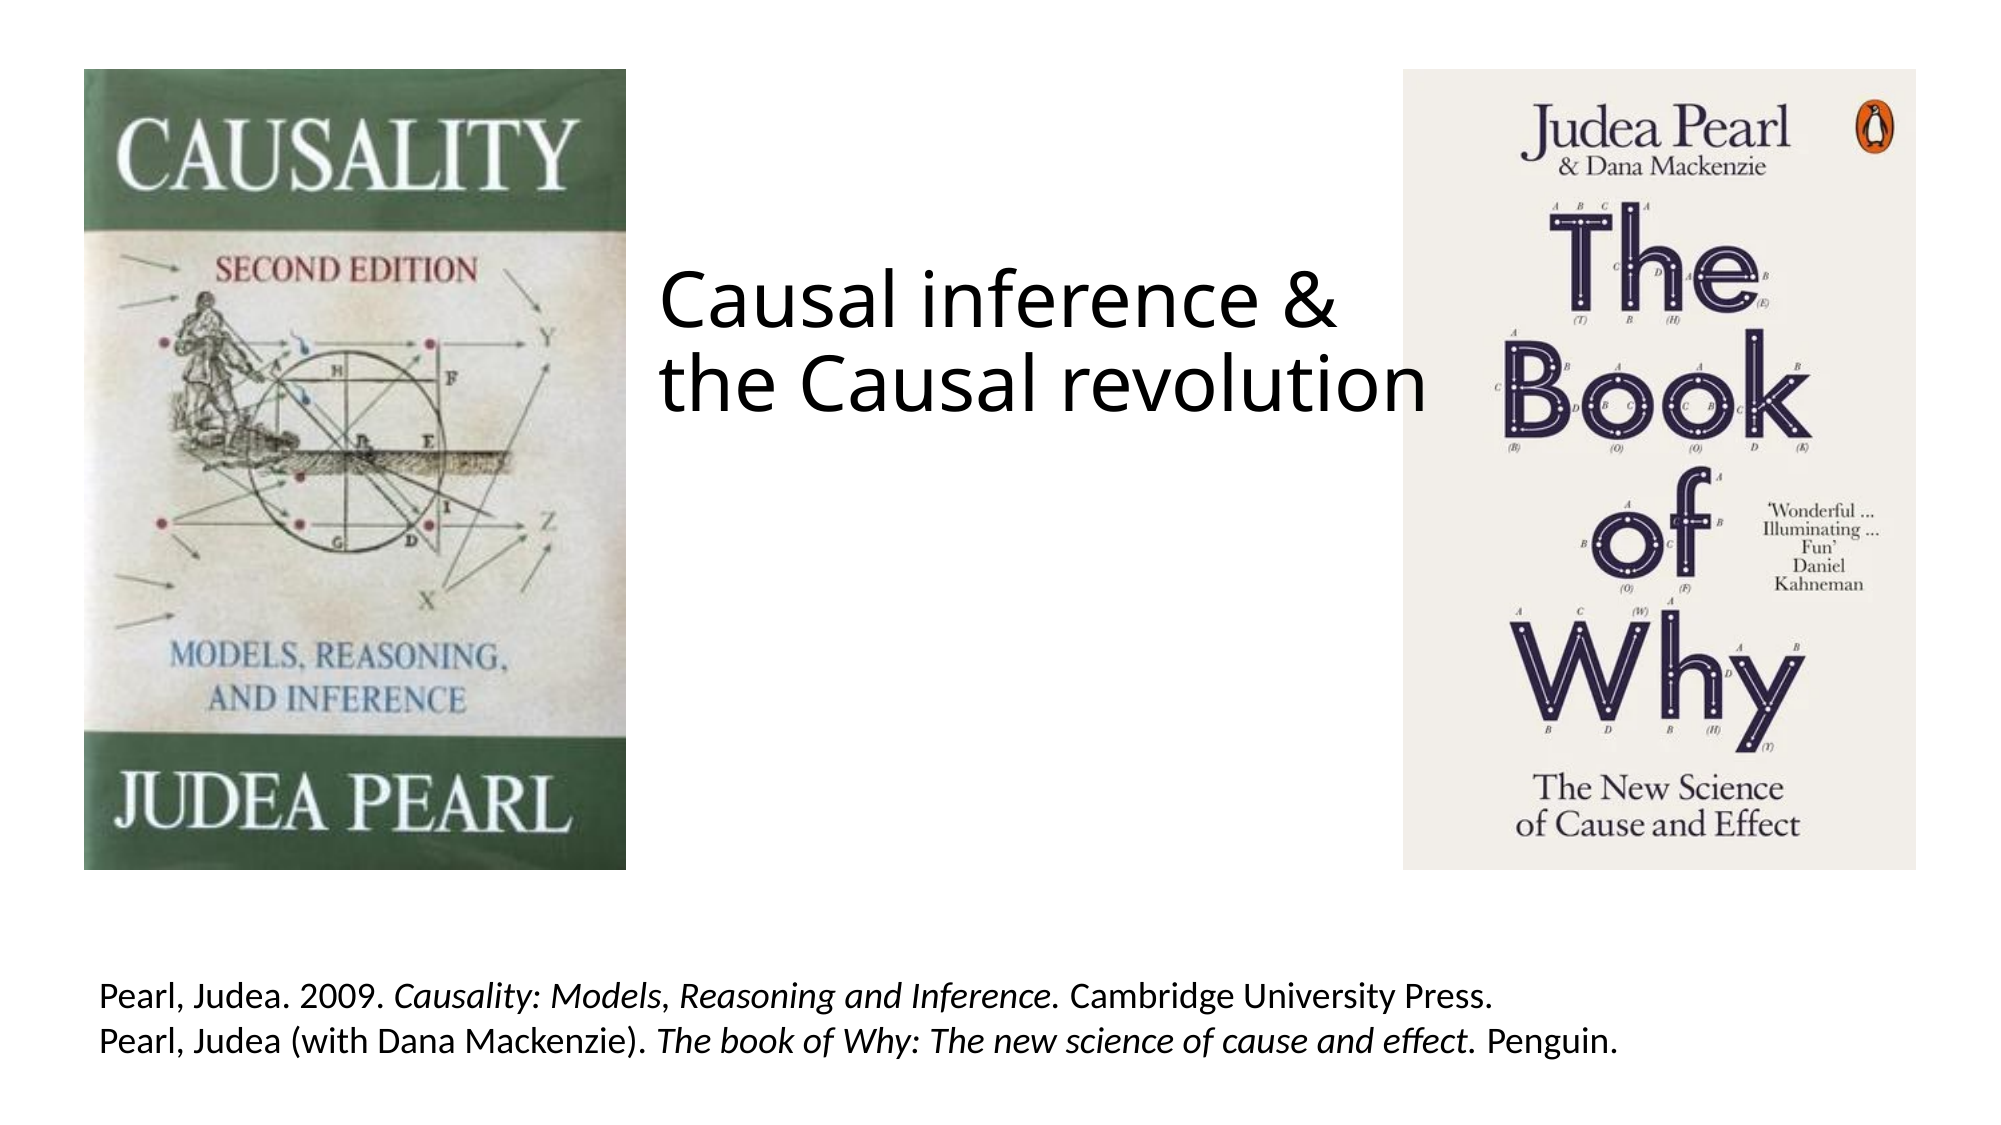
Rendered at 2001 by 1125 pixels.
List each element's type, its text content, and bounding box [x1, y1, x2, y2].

title Causal inference & the Causal revolution [643, 219, 1461, 470]
text_box Pearl, Judea. 2009. Causality: Models, Reasoning and Inference. Cambridge University Press. Pearl, Judea (with Dana Mackenzie). The book of Why: The new science of cause and effect. Penguin. [84, 963, 1710, 1070]
picture [1403, 69, 1916, 870]
picture [84, 69, 626, 870]
